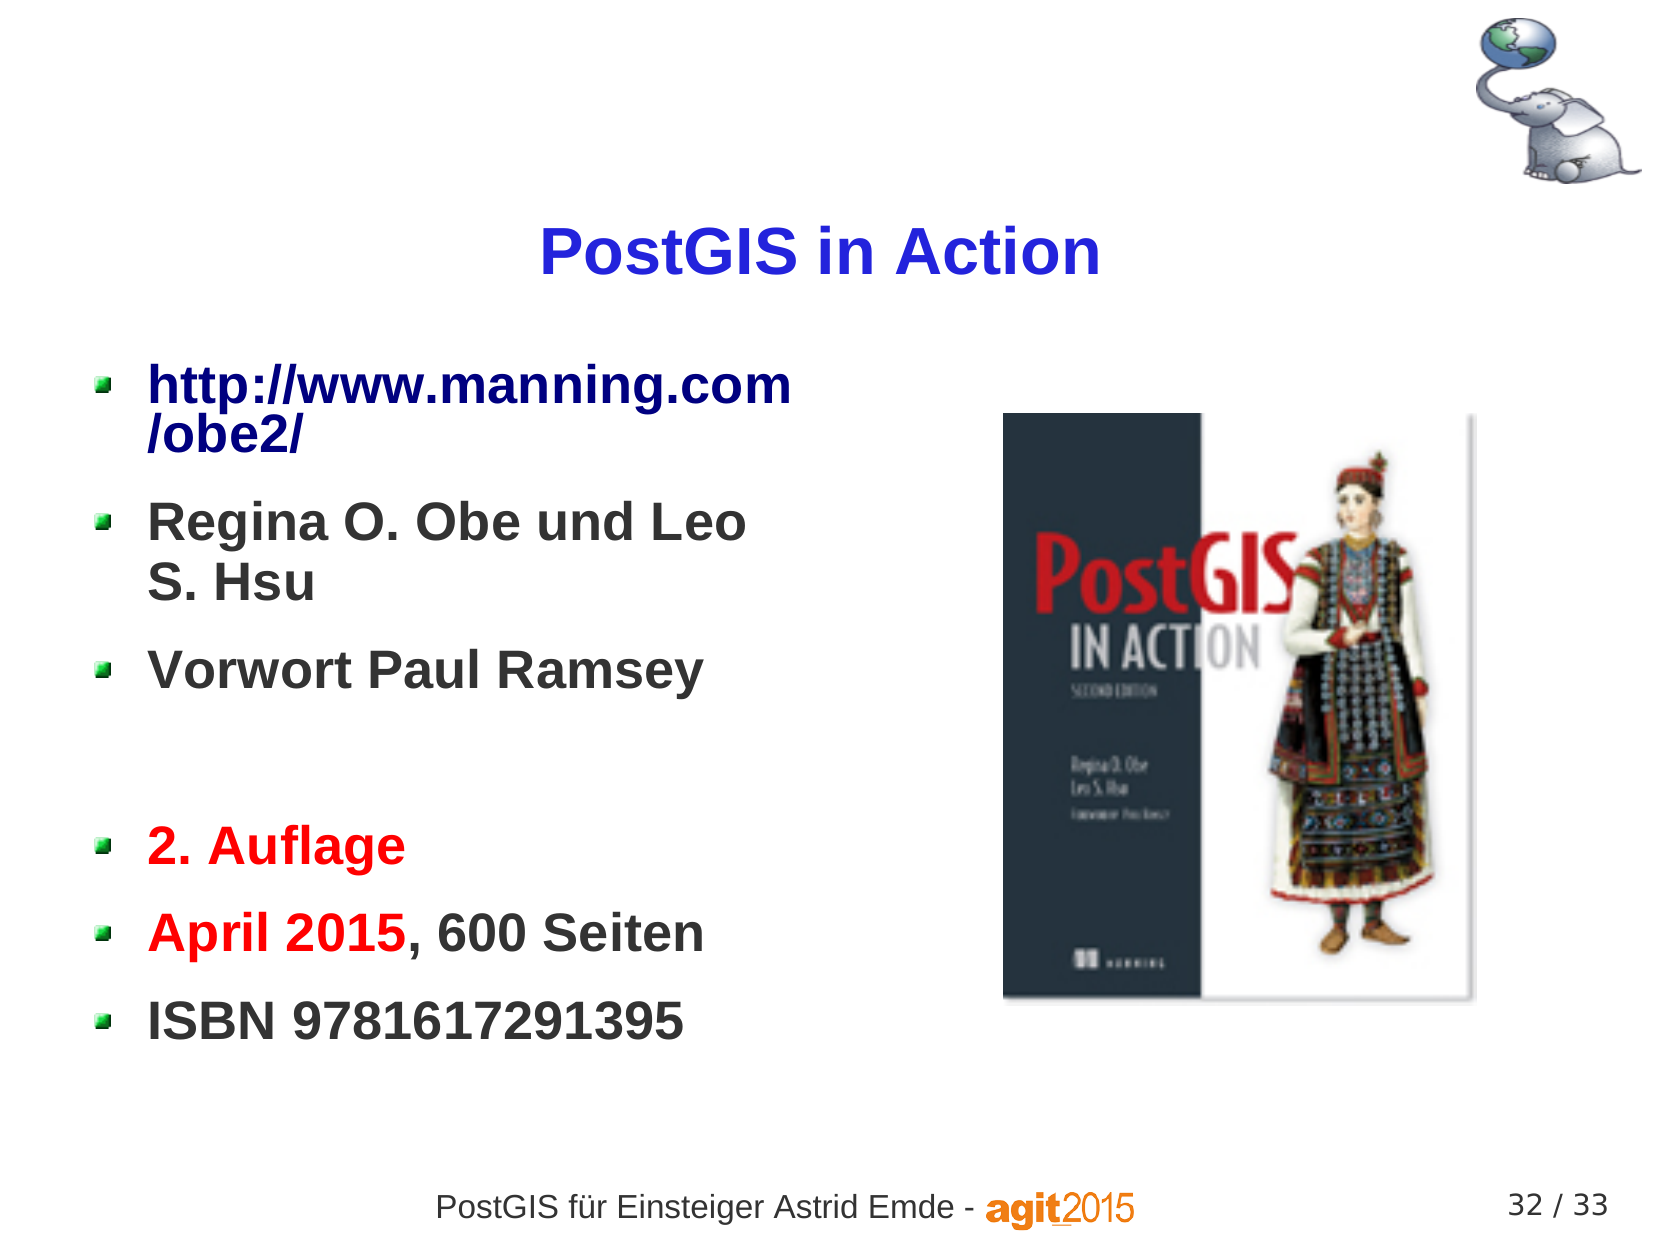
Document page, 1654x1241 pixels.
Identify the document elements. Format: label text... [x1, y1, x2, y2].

list http://www.manning.com/obe2/ Regina O. Obe und Leo S. Hsu Vorwort Paul Ramsey 2. Auflage April 2015, 600 Seiten ISBN 9781617291395 [76, 354, 804, 1173]
title PostGIS in Action [76, 177, 1565, 325]
picture [1003, 413, 1477, 1006]
picture [986, 1192, 1134, 1231]
picture [1476, 18, 1642, 184]
